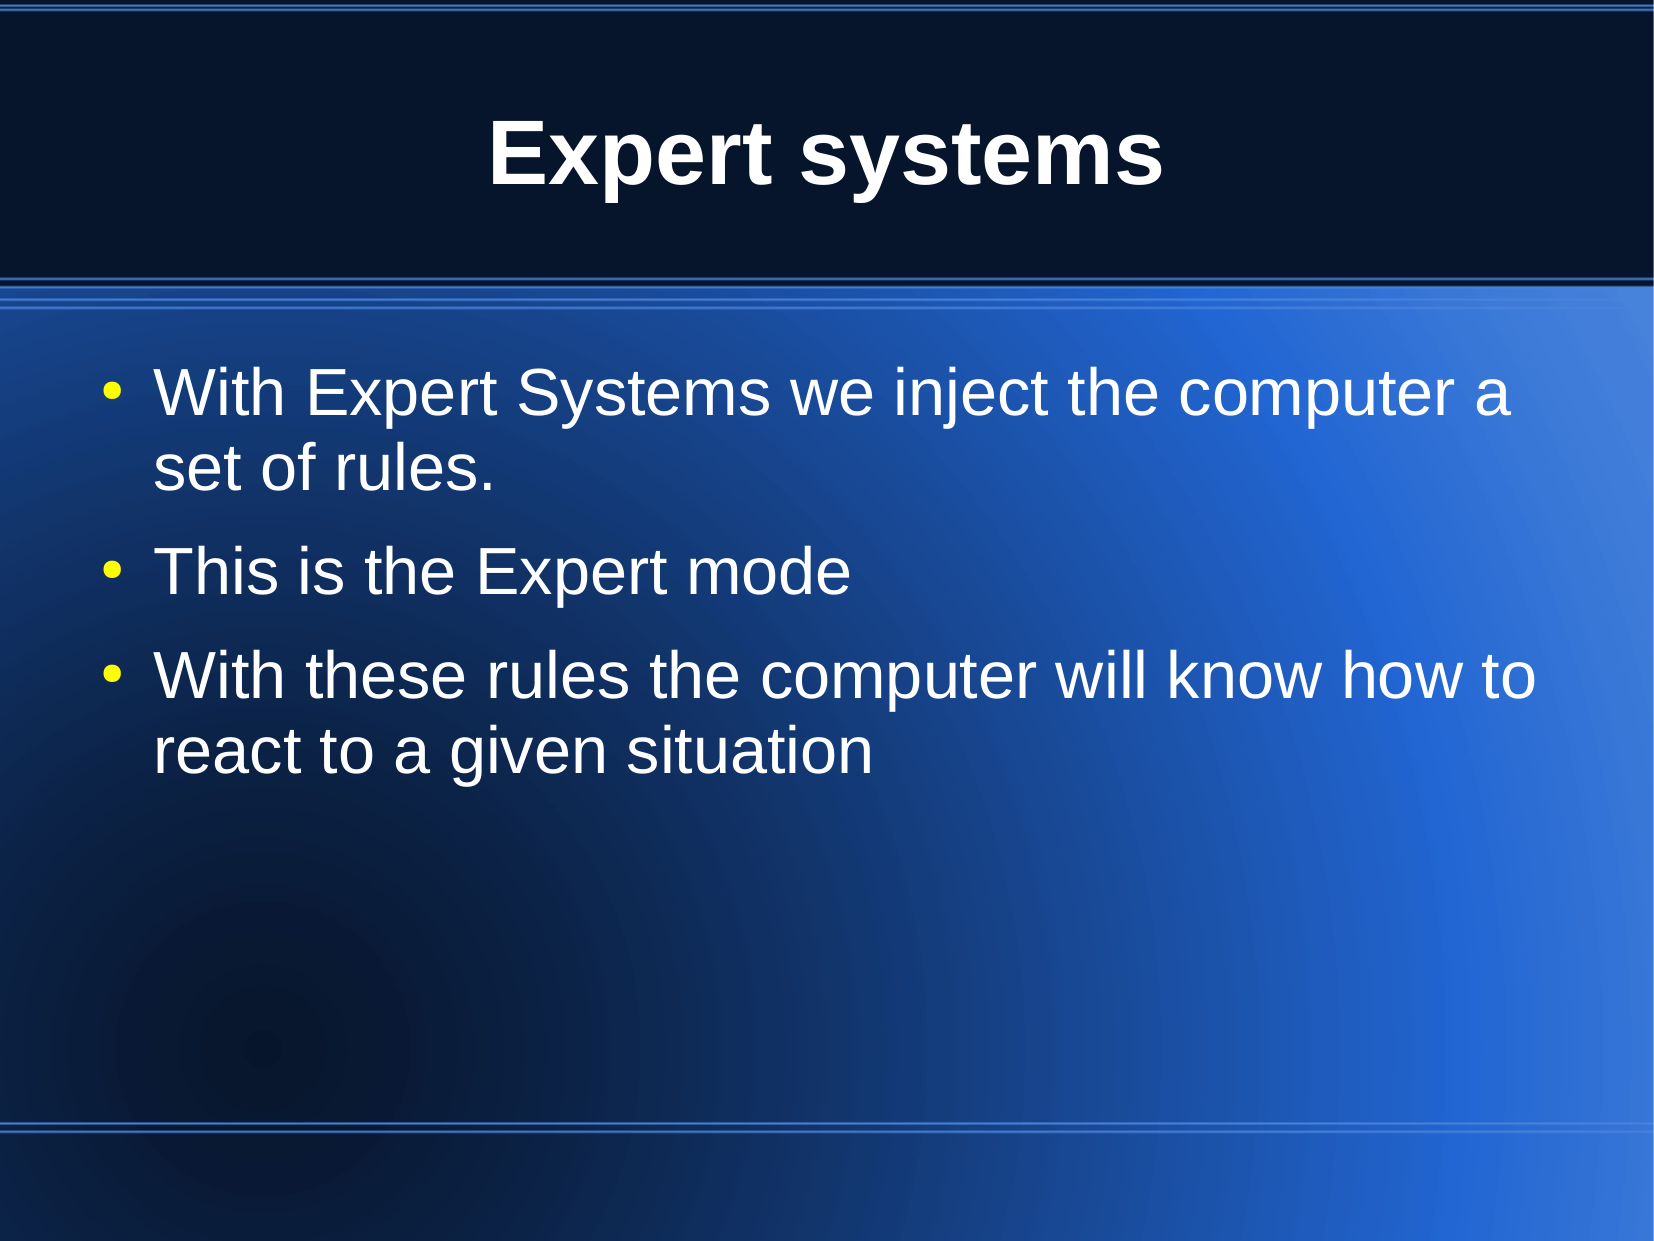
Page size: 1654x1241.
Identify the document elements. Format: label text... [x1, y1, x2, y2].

picture [0, 0, 1654, 1241]
list With Expert Systems we inject the computer a set of rules. This is the Expert mode With these rules the computer will know how to react to a given situation [82, 355, 1571, 1058]
title Expert systems [82, 49, 1571, 257]
